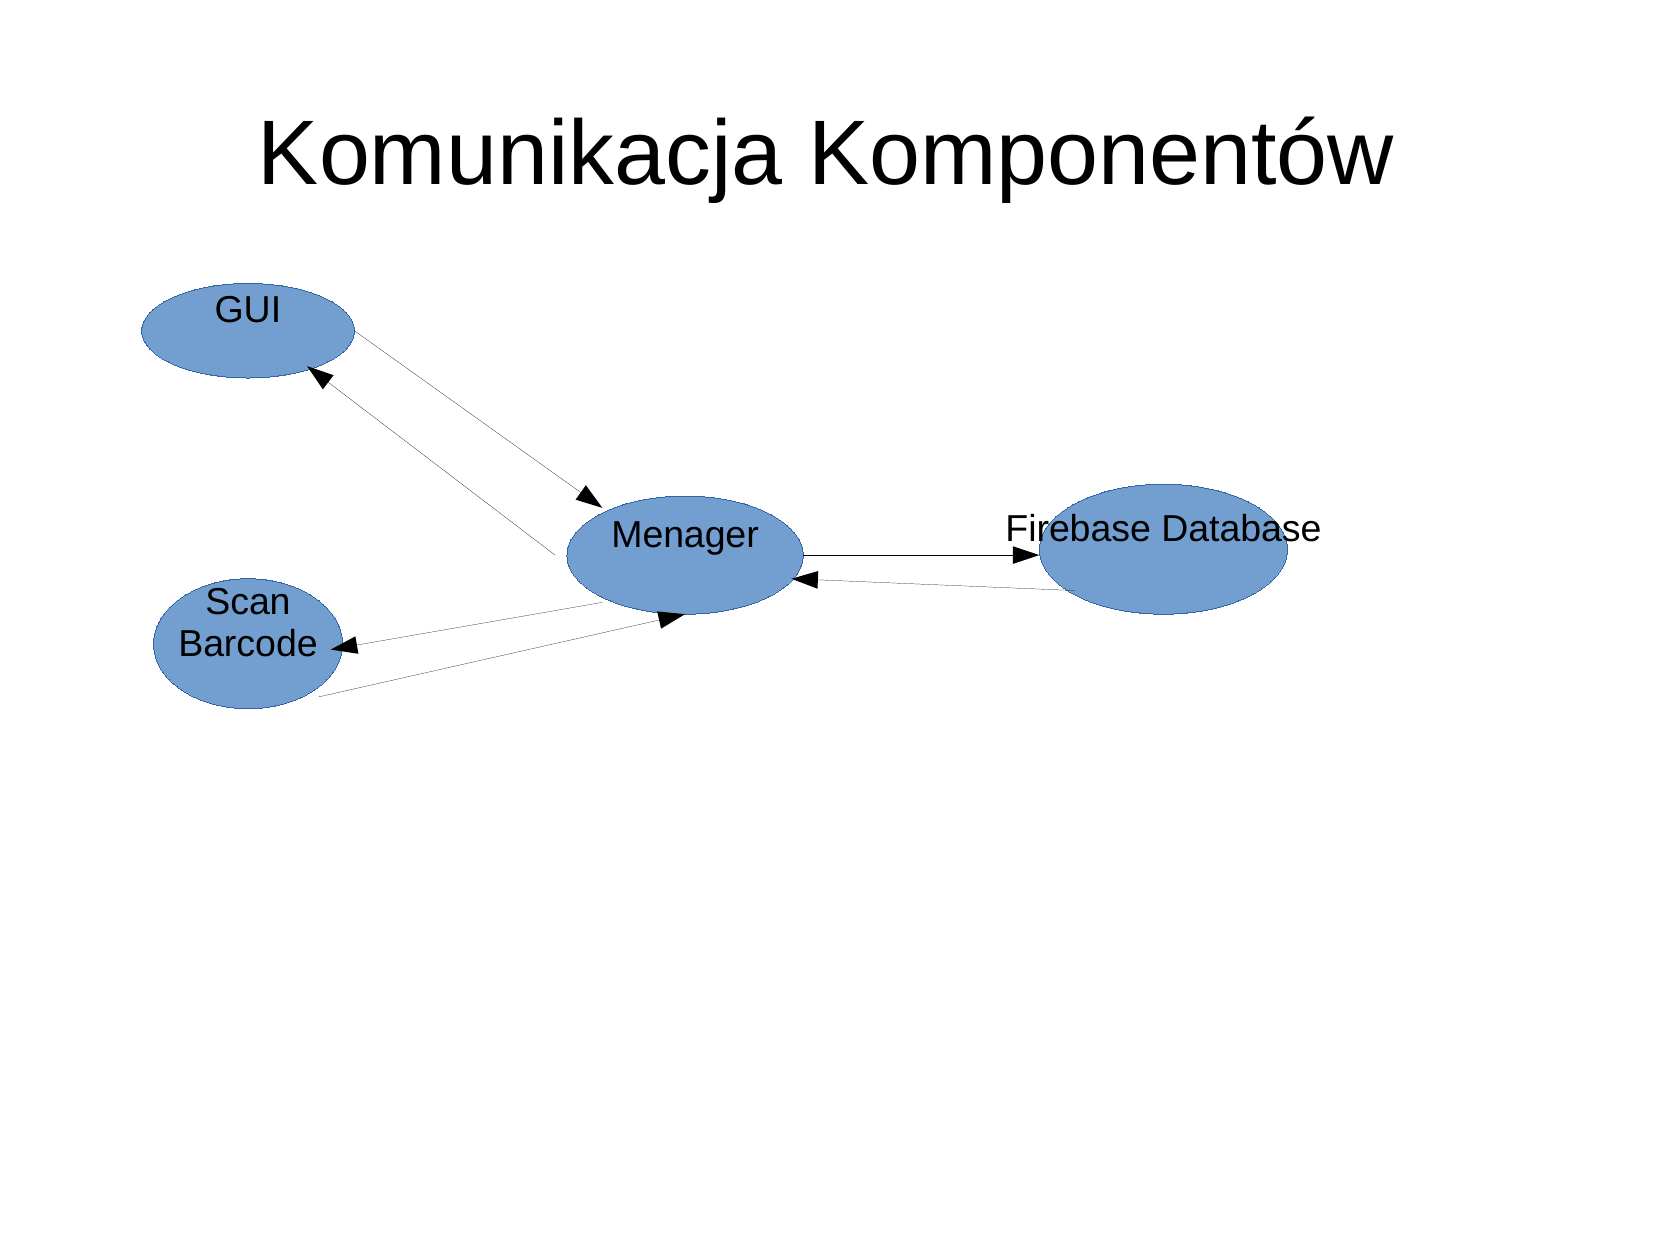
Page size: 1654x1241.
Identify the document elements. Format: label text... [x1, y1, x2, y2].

text_box Scan Barcode [153, 578, 343, 709]
text_box GUI [141, 283, 355, 379]
title Komunikacja Komponentów [82, 49, 1571, 257]
text_box Menager [566, 496, 804, 615]
text_box Firebase Database [1039, 484, 1288, 615]
